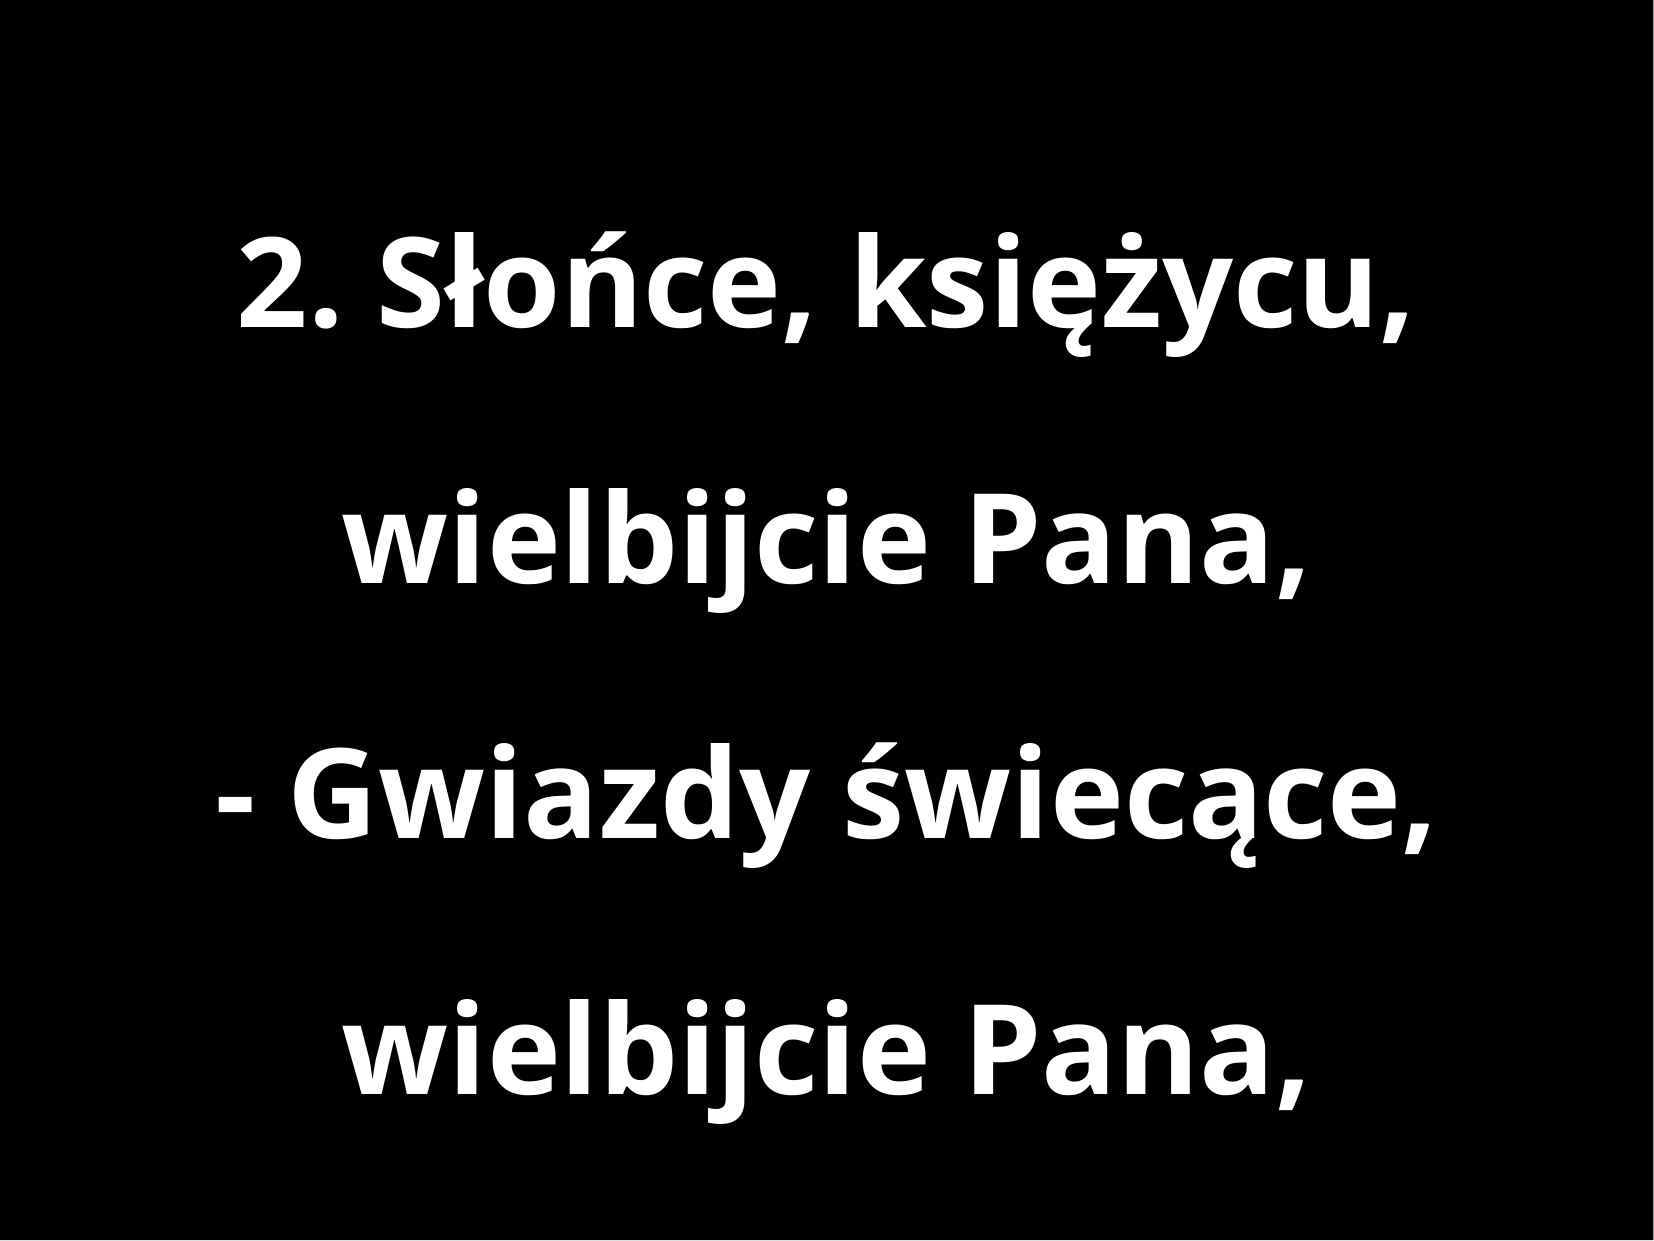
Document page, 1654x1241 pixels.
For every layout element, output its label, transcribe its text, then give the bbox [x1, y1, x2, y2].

title 2. Słońce, księżycu, wielbijcie Pana, - Gwiazdy świecące, wielbijcie Pana, [0, 0, 1654, 1241]
